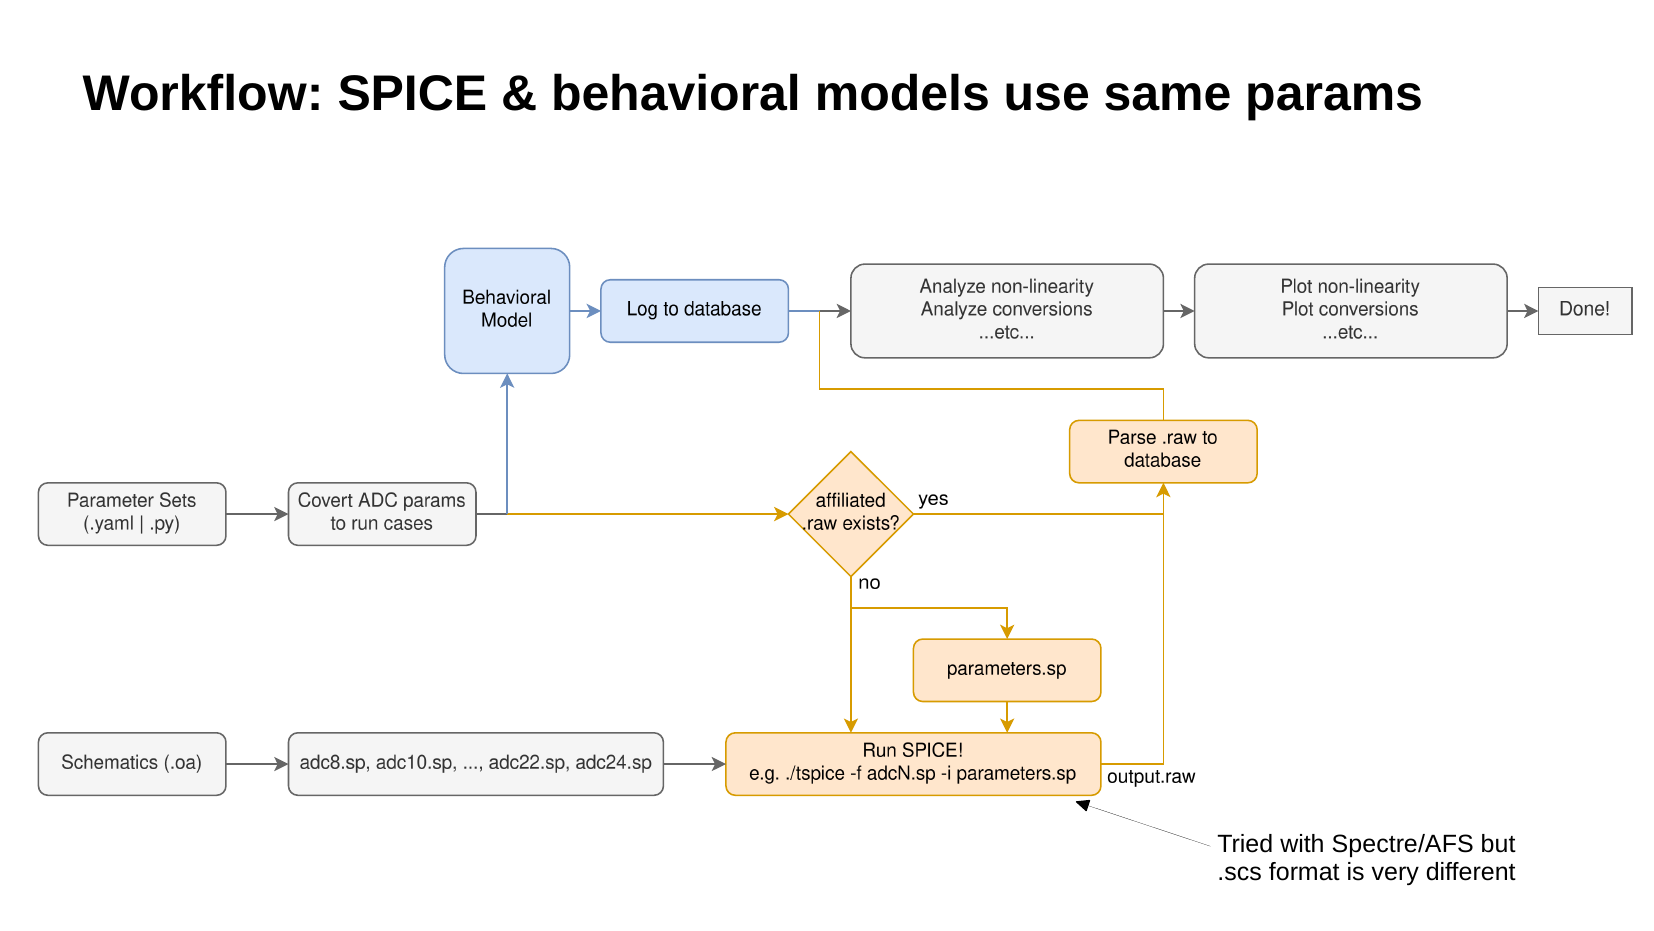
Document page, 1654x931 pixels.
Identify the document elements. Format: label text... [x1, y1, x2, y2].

picture [36, 246, 1636, 804]
text_box Tried with Spectre/AFS but .scs format is very different [1202, 822, 1654, 894]
title Workflow: SPICE & behavioral models use same params [82, 37, 1571, 151]
